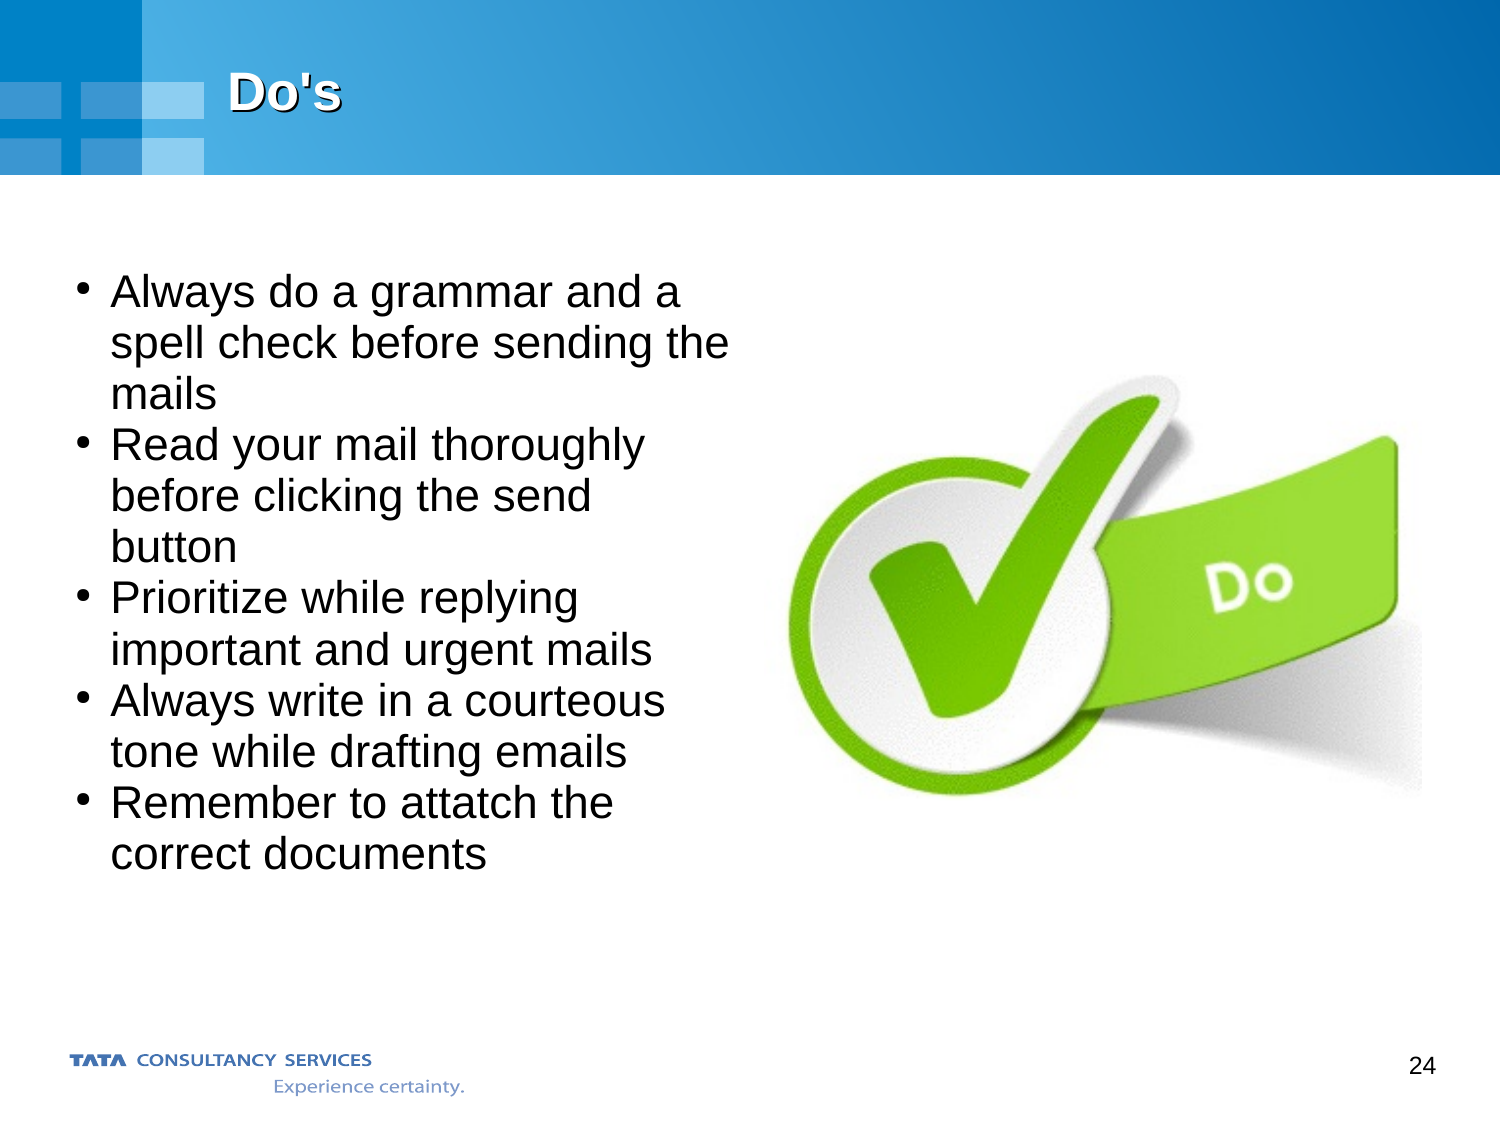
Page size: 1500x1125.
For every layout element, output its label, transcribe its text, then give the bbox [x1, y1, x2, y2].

list Always do a grammar and a spell check before sending the mails Read your mail thoroughly before clicking the send button Prioritize while replying important and urgent mails Always write in a courteous tone while drafting emails Remember to attatch the correct documents [75, 263, 732, 919]
picture [764, 360, 1422, 822]
title Do's [212, 54, 1447, 131]
